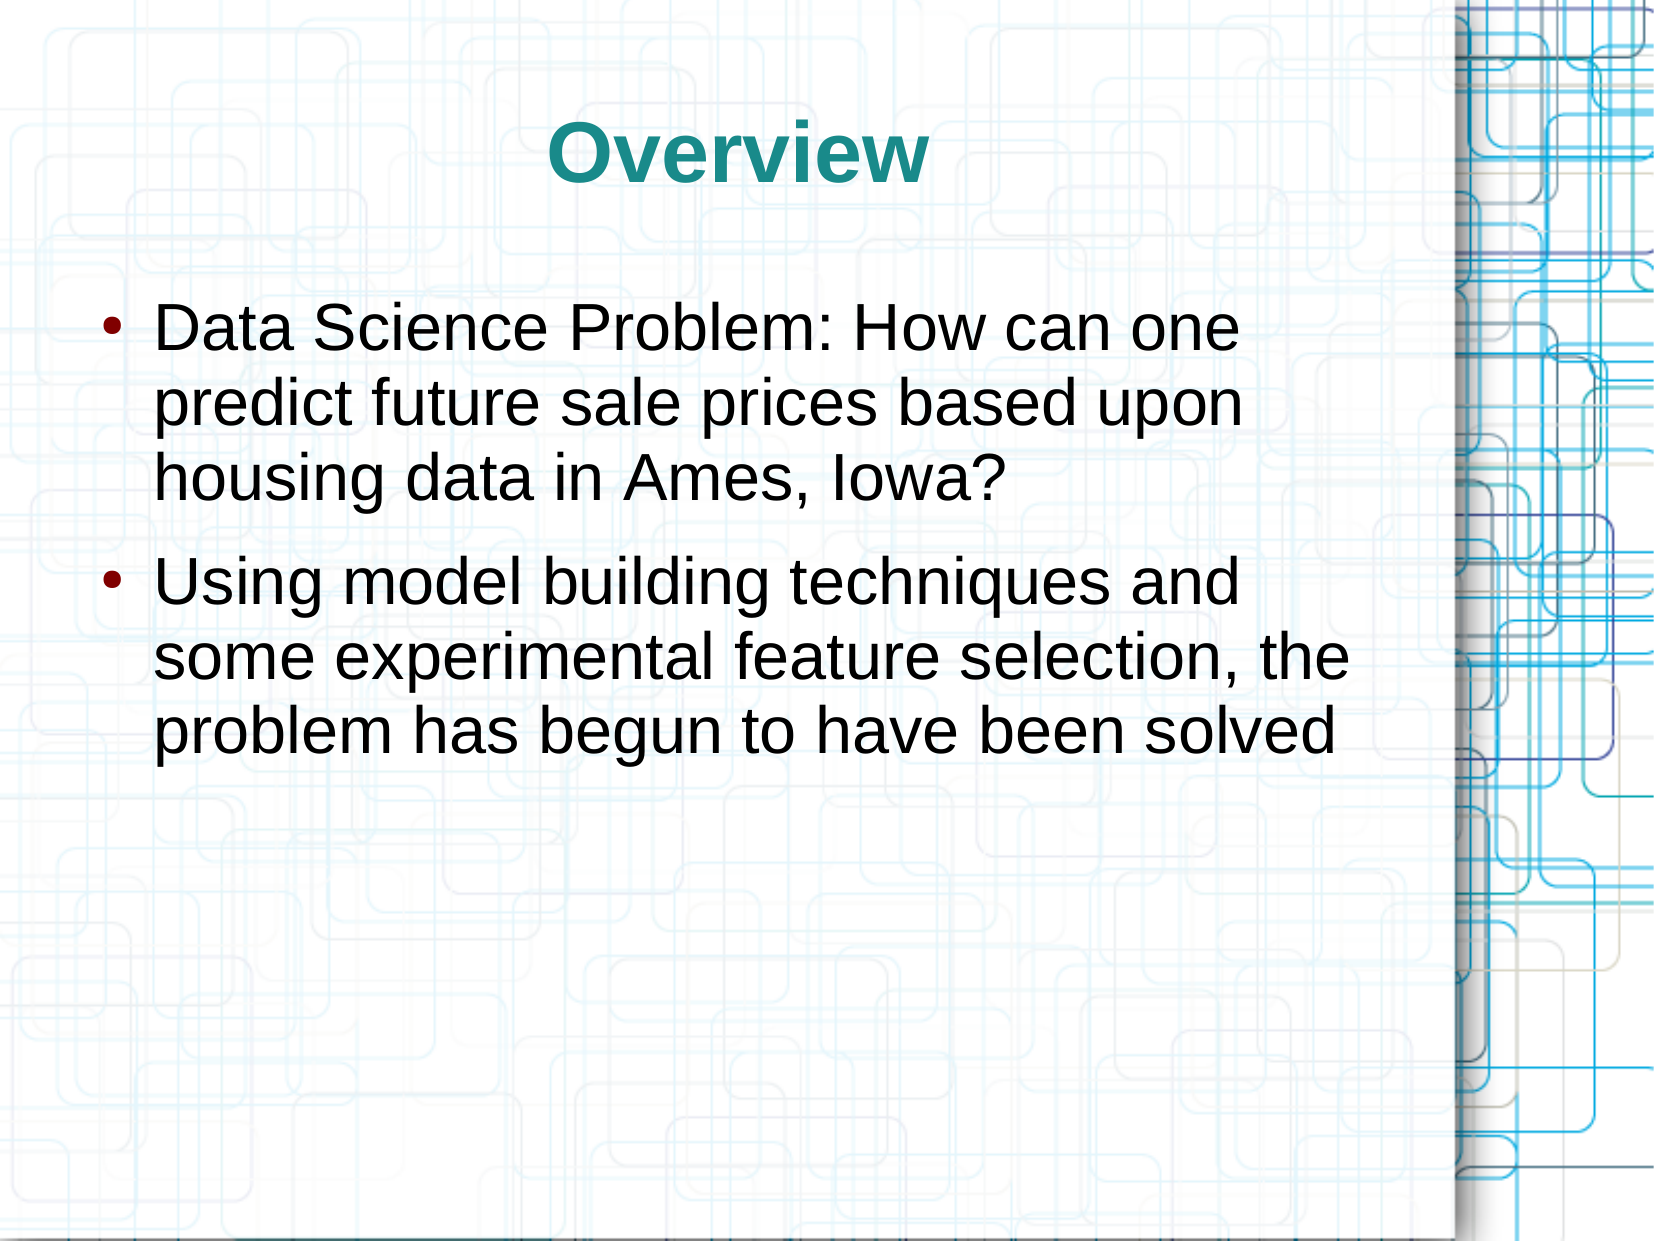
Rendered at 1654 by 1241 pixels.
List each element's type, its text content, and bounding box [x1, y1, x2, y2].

list Data Science Problem: How can one predict future sale prices based upon housing data in Ames, Iowa? Using model building techniques and some experimental feature selection, the problem has begun to have been solved [82, 290, 1418, 1109]
title Overview [59, 49, 1418, 257]
picture [0, 0, 1654, 1241]
